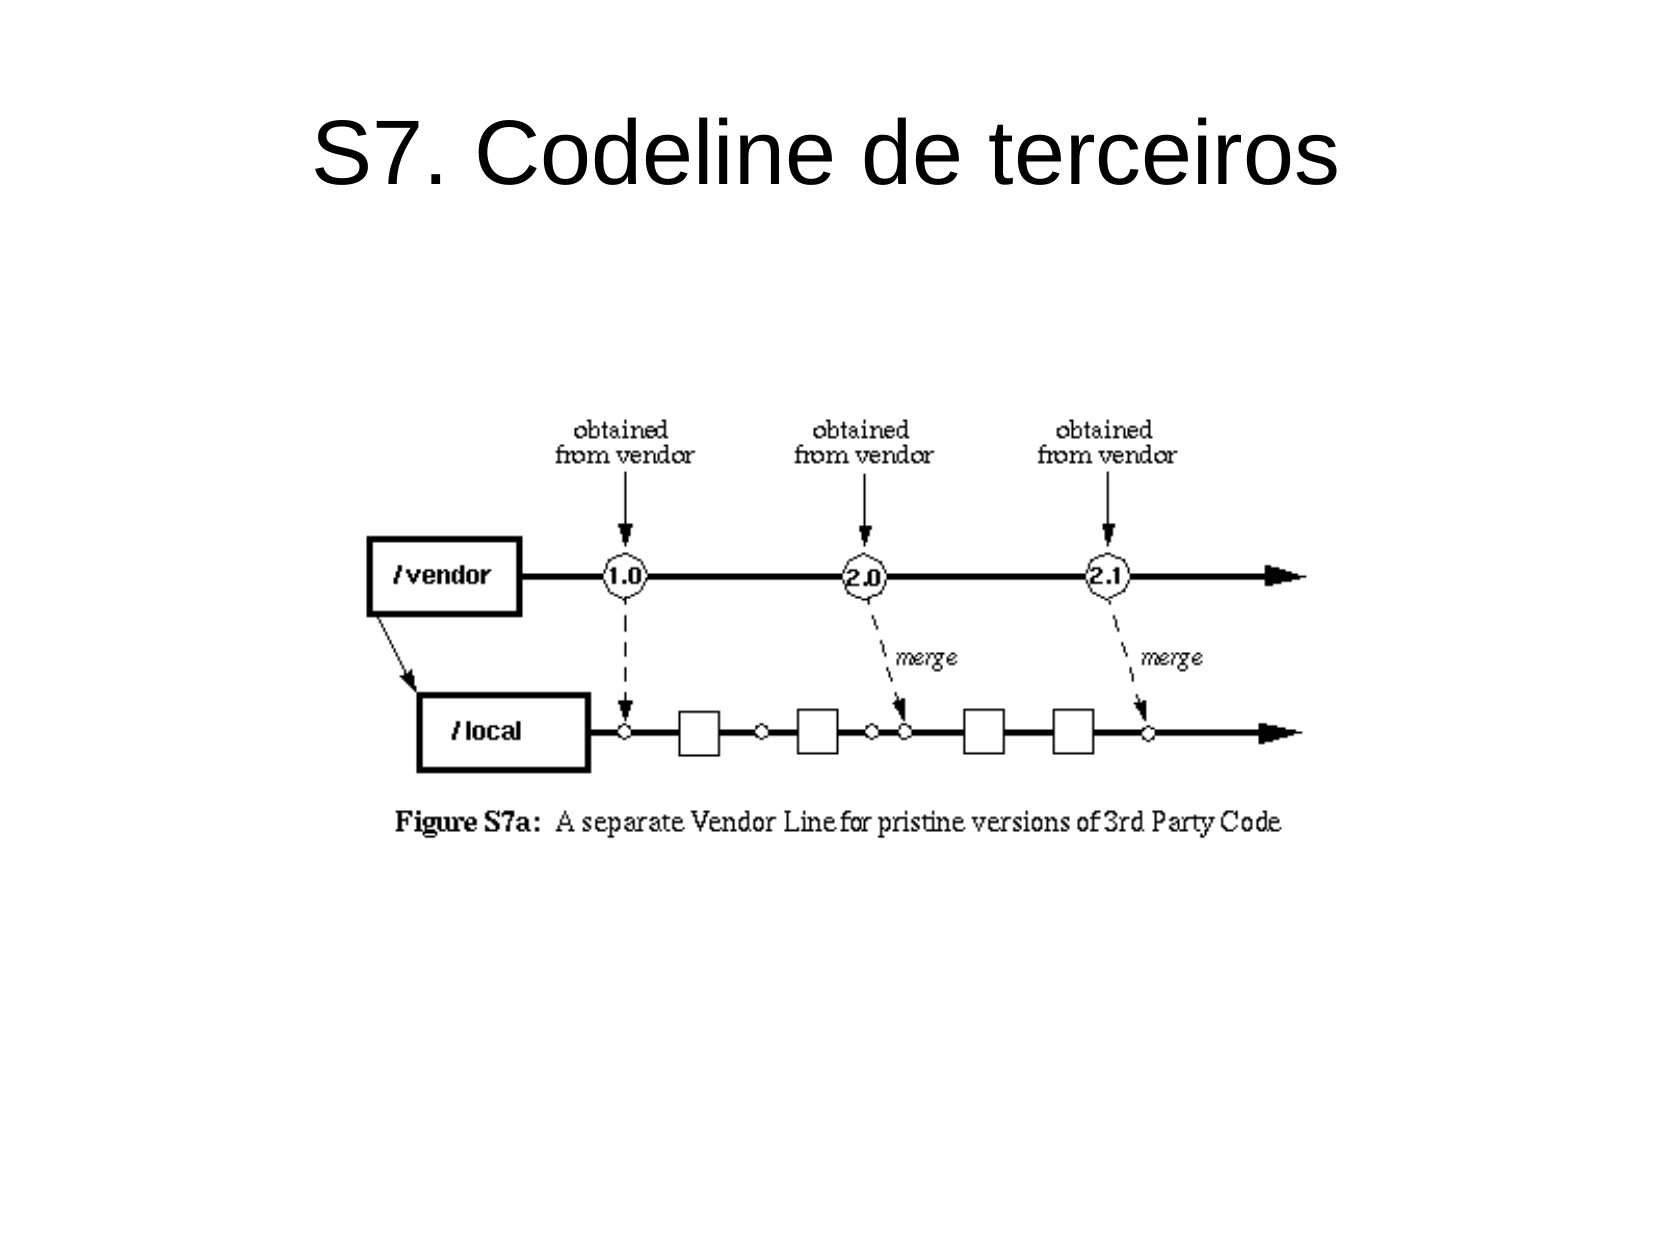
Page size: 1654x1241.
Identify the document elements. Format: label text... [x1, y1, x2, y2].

title S7. Codeline de terceiros [82, 49, 1571, 257]
picture [338, 391, 1336, 859]
